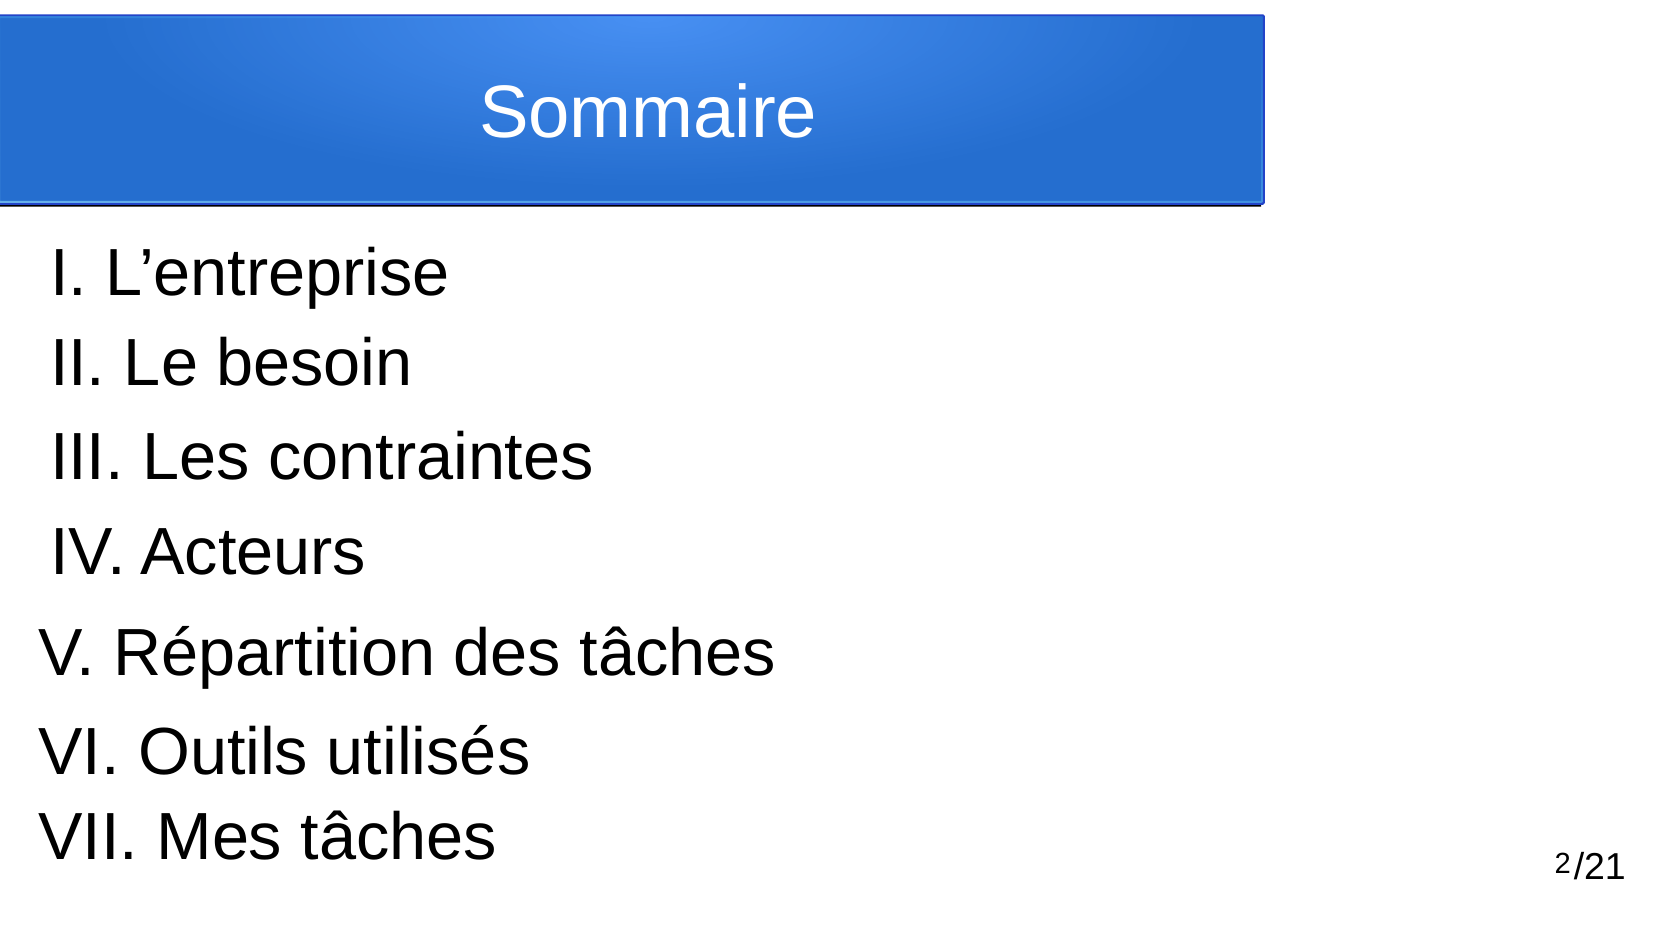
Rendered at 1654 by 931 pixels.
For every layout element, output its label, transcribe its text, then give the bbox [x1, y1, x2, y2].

text_box VI. Outils utilisés [23, 707, 638, 791]
text_box V. Répartition des tâches [23, 607, 792, 697]
text_box II. Le besoin [35, 317, 756, 411]
text_box III. Les contraintes [35, 411, 756, 506]
text_box IV. Acteurs [35, 506, 1052, 615]
text_box I. L’entreprise [35, 212, 756, 317]
text_box /21 [1559, 838, 1654, 898]
text_box VII. Mes tâches [23, 791, 1040, 900]
title Sommaire [82, 35, 1235, 189]
